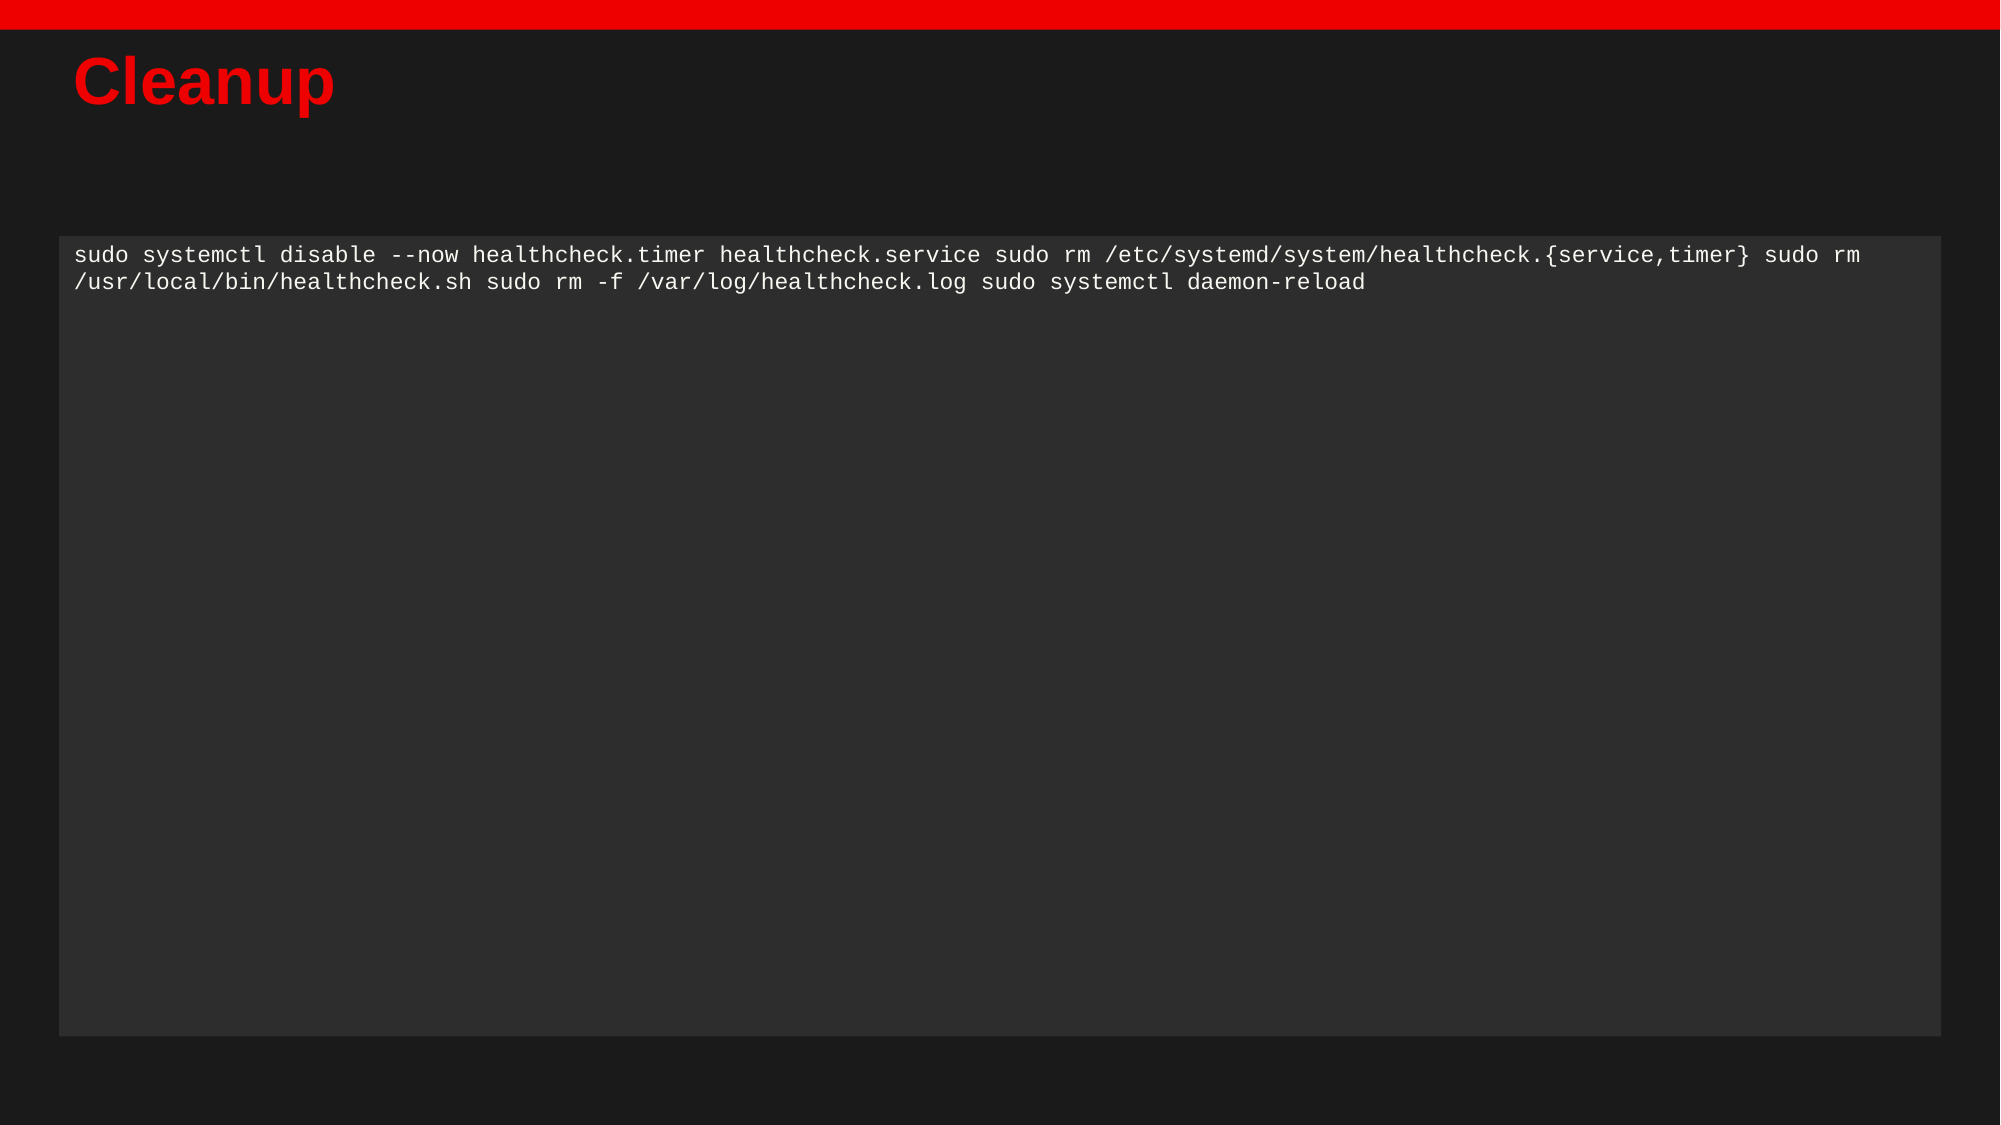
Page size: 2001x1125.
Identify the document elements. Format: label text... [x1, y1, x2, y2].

text_box sudo systemctl disable --now healthcheck.timer healthcheck.service sudo rm /etc/systemd/system/healthcheck.{service,timer} sudo rm /usr/local/bin/healthcheck.sh sudo rm -f /var/log/healthcheck.log sudo systemctl daemon-reload [59, 236, 1942, 1037]
text_box Cleanup [59, 36, 1942, 208]
text_box [0, 0, 2001, 30]
